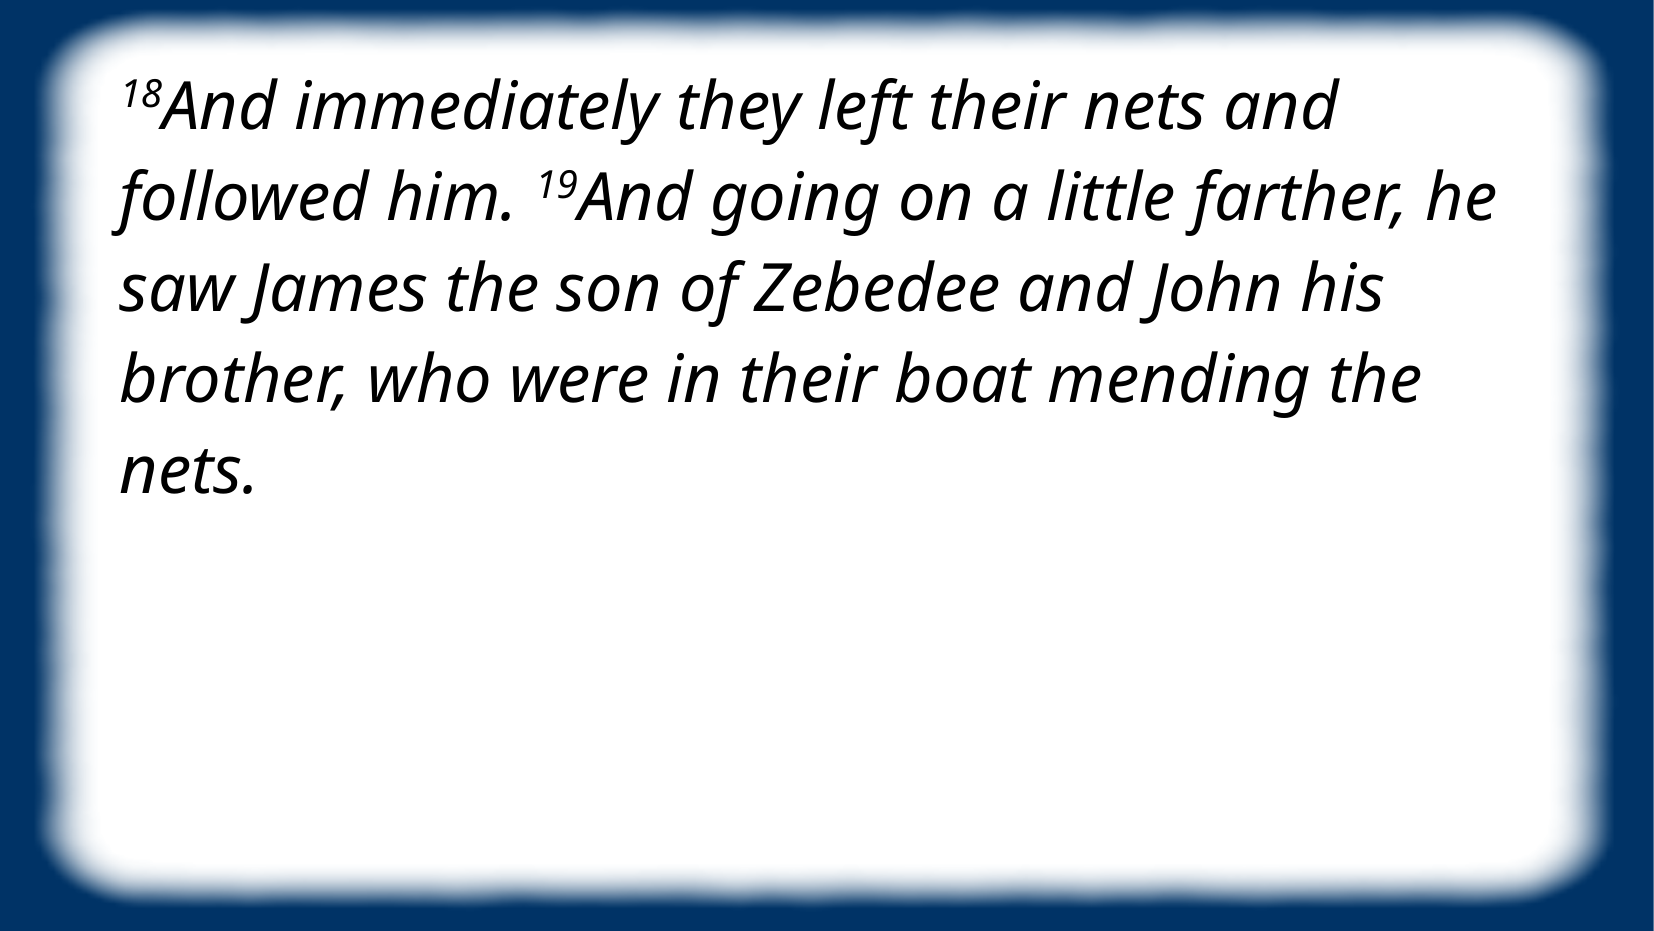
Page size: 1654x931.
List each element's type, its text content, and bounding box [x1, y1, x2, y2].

text_box 18And immediately they left their nets and followed him. 19And going on a little farther, he saw James the son of Zebedee and John his brother, who were in their boat mending the nets. [105, 51, 1546, 511]
picture [0, 0, 1654, 931]
